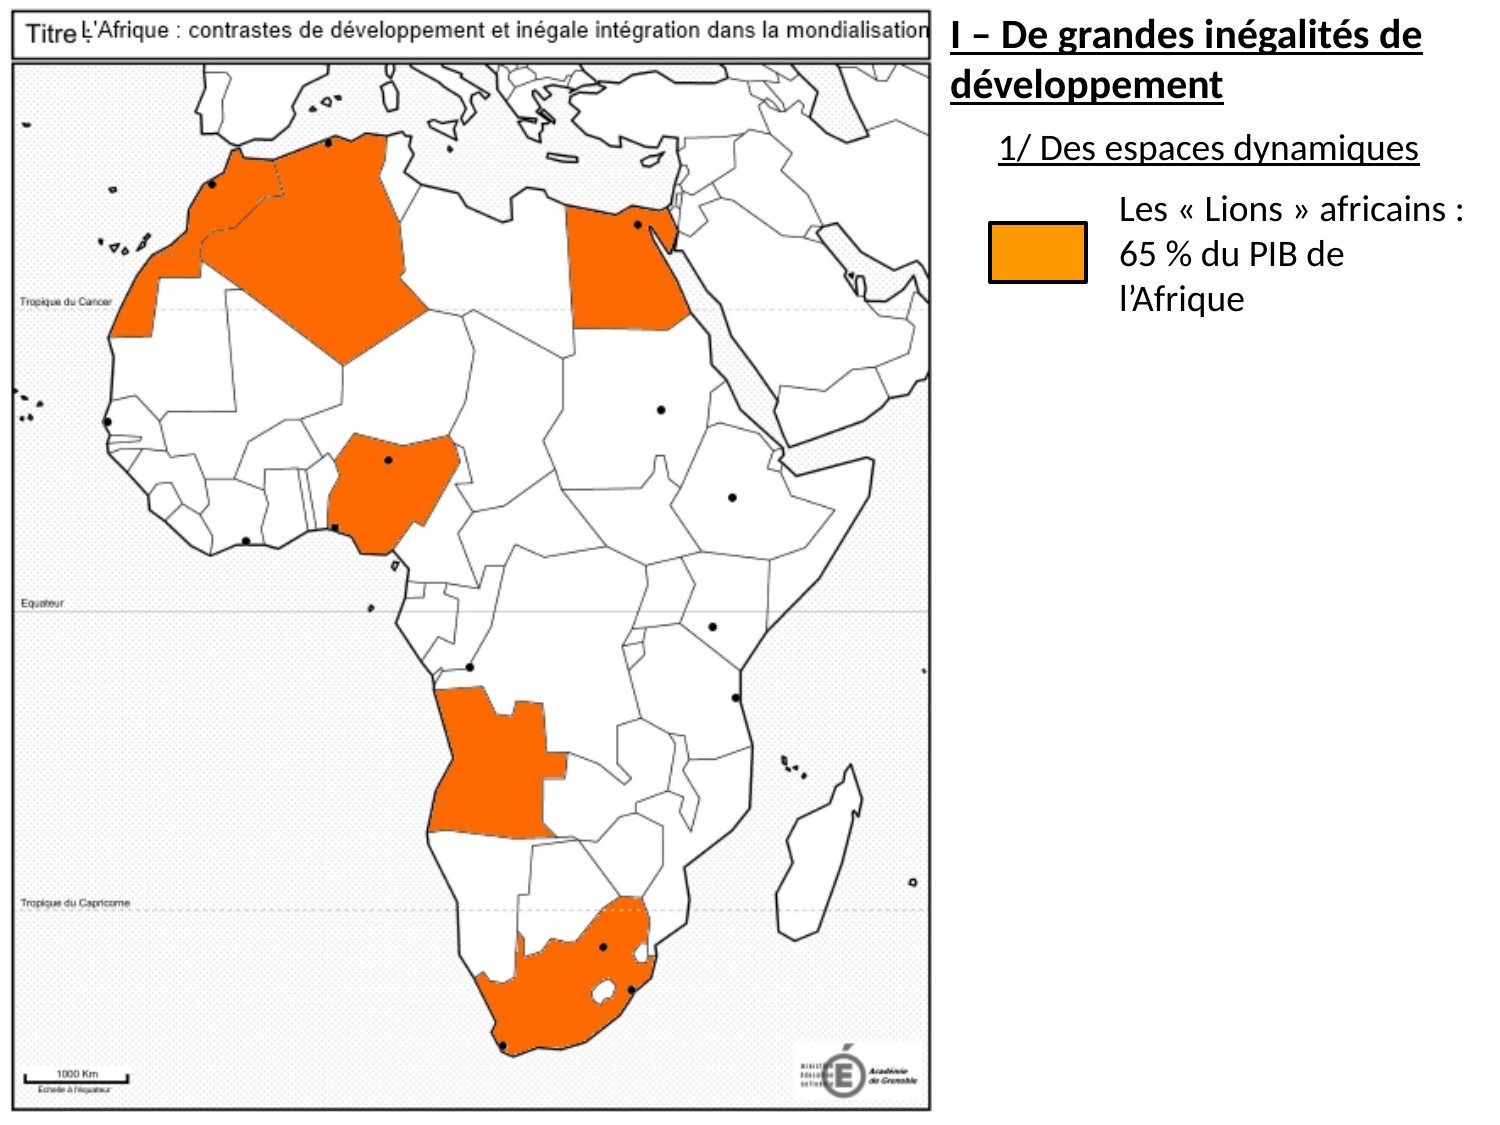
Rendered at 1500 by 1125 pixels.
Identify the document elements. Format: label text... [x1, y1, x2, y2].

text_box 1/ Des espaces dynamiques [983, 116, 1500, 176]
text_box Les « Lions » africains : 65 % du PIB de l’Afrique [1104, 176, 1485, 327]
text_box I – De grandes inégalités de développement [937, 0, 1500, 115]
picture [0, 0, 937, 1125]
text_box [990, 222, 1086, 282]
